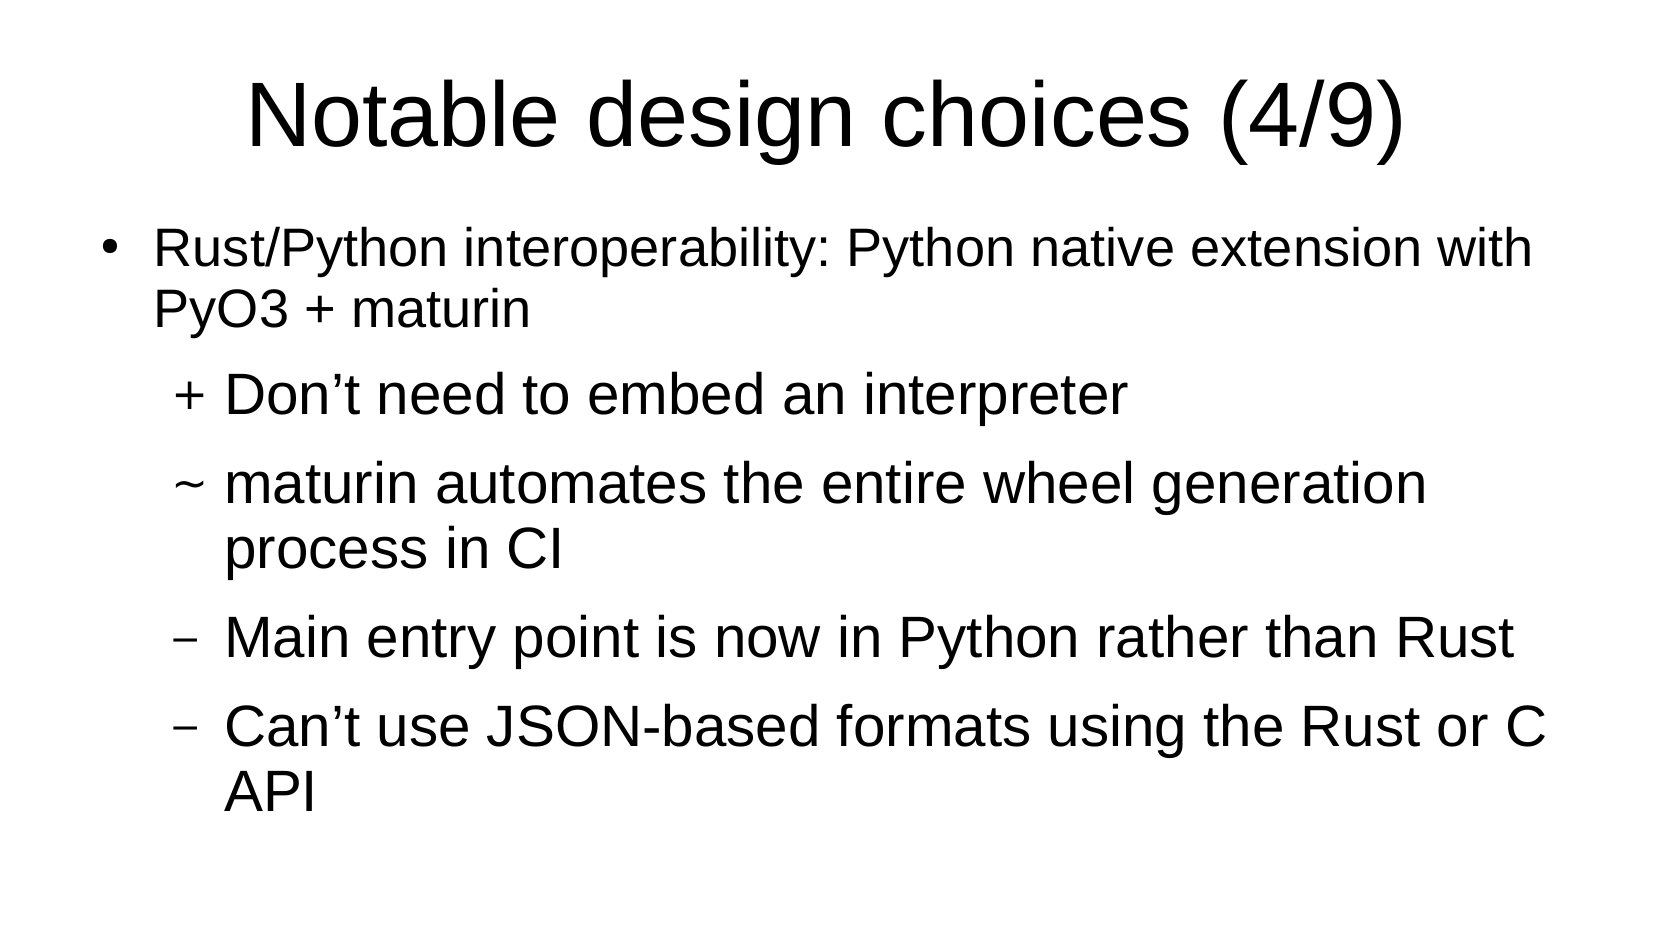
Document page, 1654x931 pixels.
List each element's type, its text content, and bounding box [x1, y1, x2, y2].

title Notable design choices (4/9) [82, 37, 1571, 193]
list Rust/Python interoperability: Python native extension with PyO3 + maturin Don’t need to embed an interpreter maturin automates the entire wheel generation process in CI Main entry point is now in Python rather than Rust Can’t use JSON-based formats using the Rust or C API [82, 217, 1571, 901]
